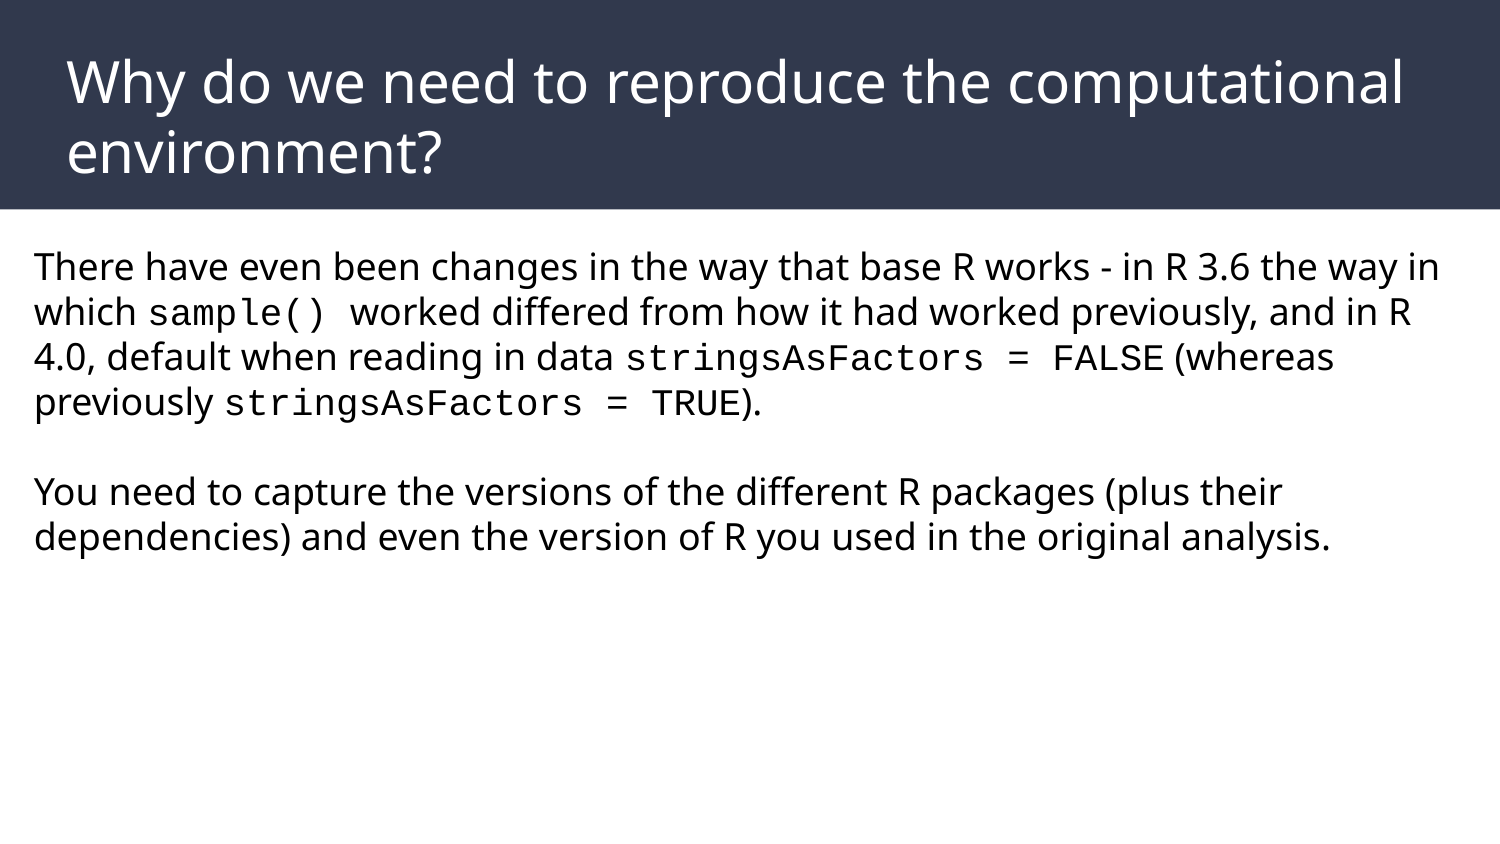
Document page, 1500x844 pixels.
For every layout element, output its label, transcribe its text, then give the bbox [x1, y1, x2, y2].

title Why do we need to reproduce the computational environment? [51, 30, 1449, 133]
text_box There have even been changes in the way that base R works - in R 3.6 the way in which sample() worked differed from how it had worked previously, and in R 4.0, default when reading in data stringsAsFactors = FALSE (whereas previously stringsAsFactors = TRUE). You need to capture the versions of the different R packages (plus their dependencies) and even the version of R you used in the original analysis. [18, 228, 1482, 821]
